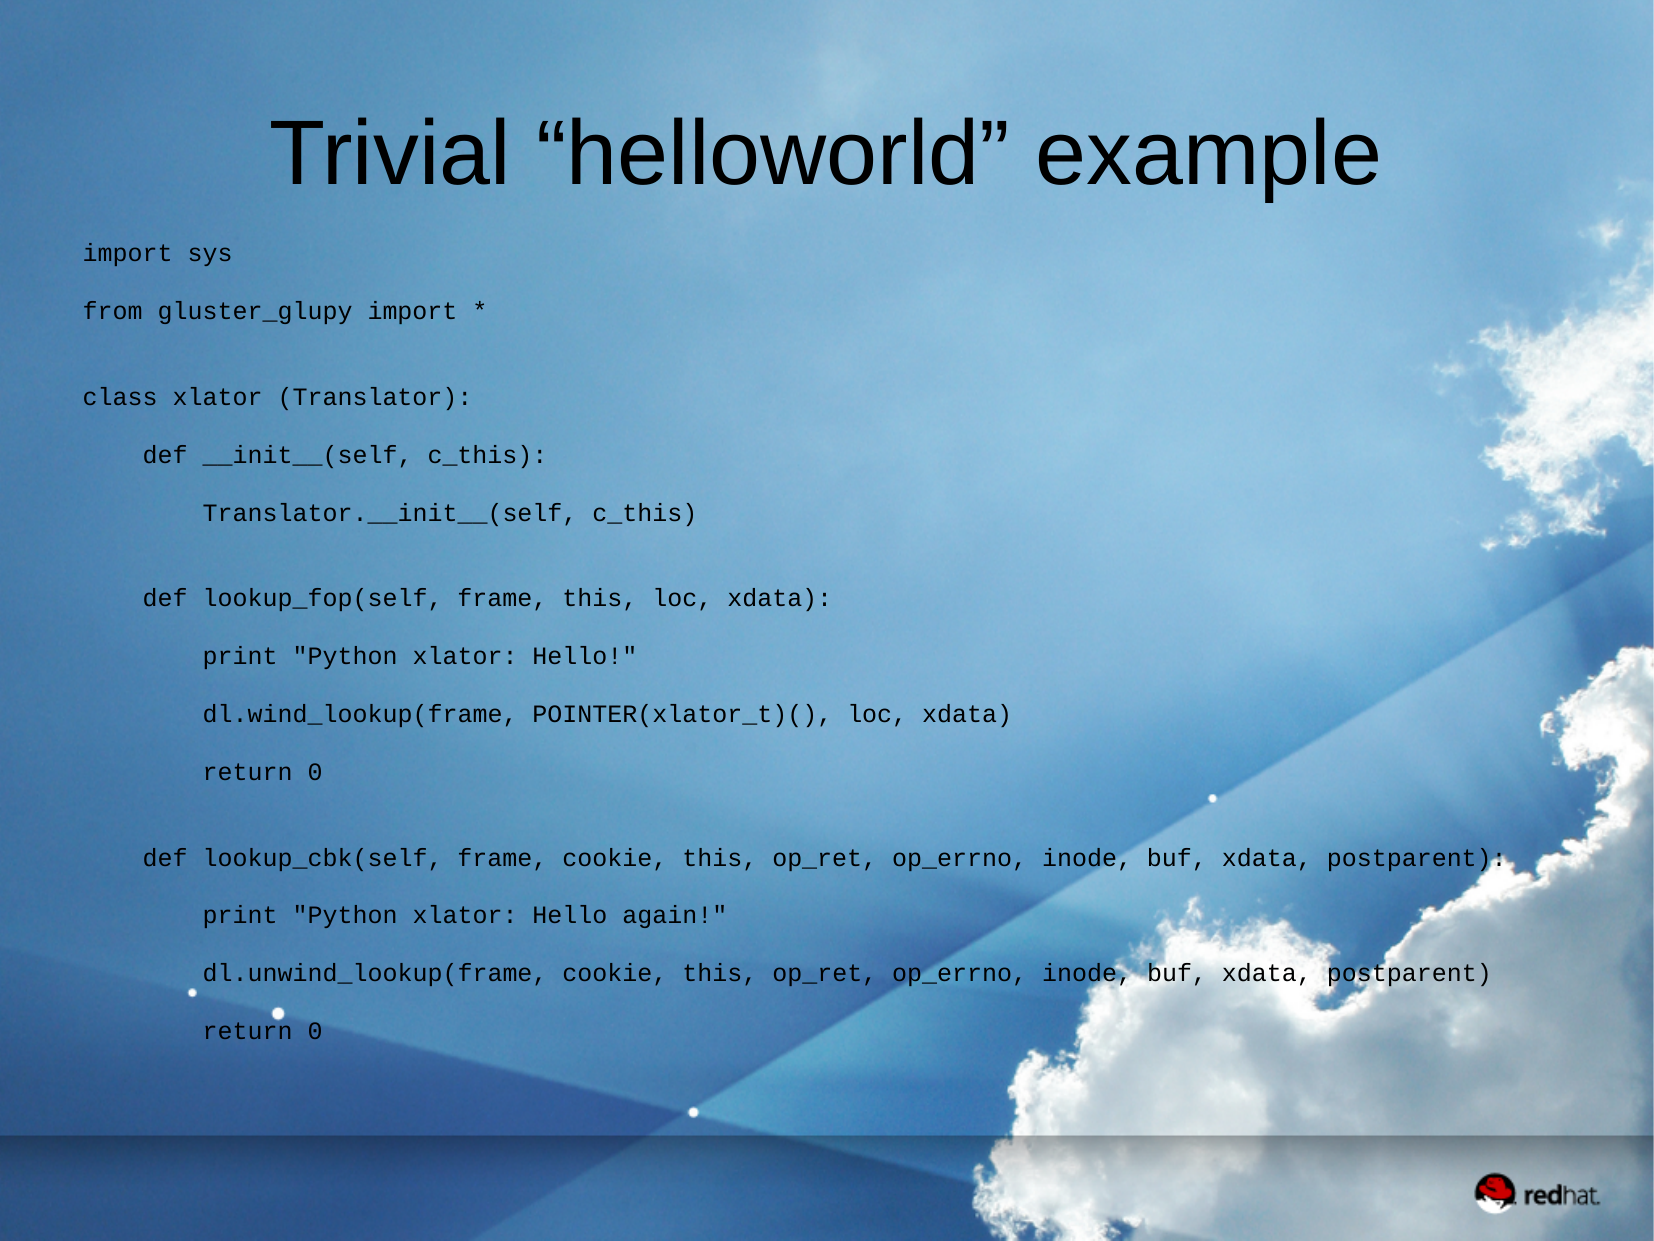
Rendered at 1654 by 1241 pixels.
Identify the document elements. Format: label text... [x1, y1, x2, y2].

title Trivial “helloworld” example [82, 49, 1571, 241]
list import sys from gluster_glupy import * class xlator (Translator): def __init__(self, c_this): Translator.__init__(self, c_this) def lookup_fop(self, frame, this, loc, xdata): print "Python xlator: Hello!" dl.wind_lookup(frame, POINTER(xlator_t)(), loc, xdata) return 0 def lookup_cbk(self, frame, cookie, this, op_ret, op_errno, inode, buf, xdata, postparent): print "Python xlator: Hello again!" dl.unwind_lookup(frame, cookie, this, op_ret, op_errno, inode, buf, xdata, postparent) return 0 [82, 241, 1571, 1096]
picture [0, 0, 1654, 1241]
